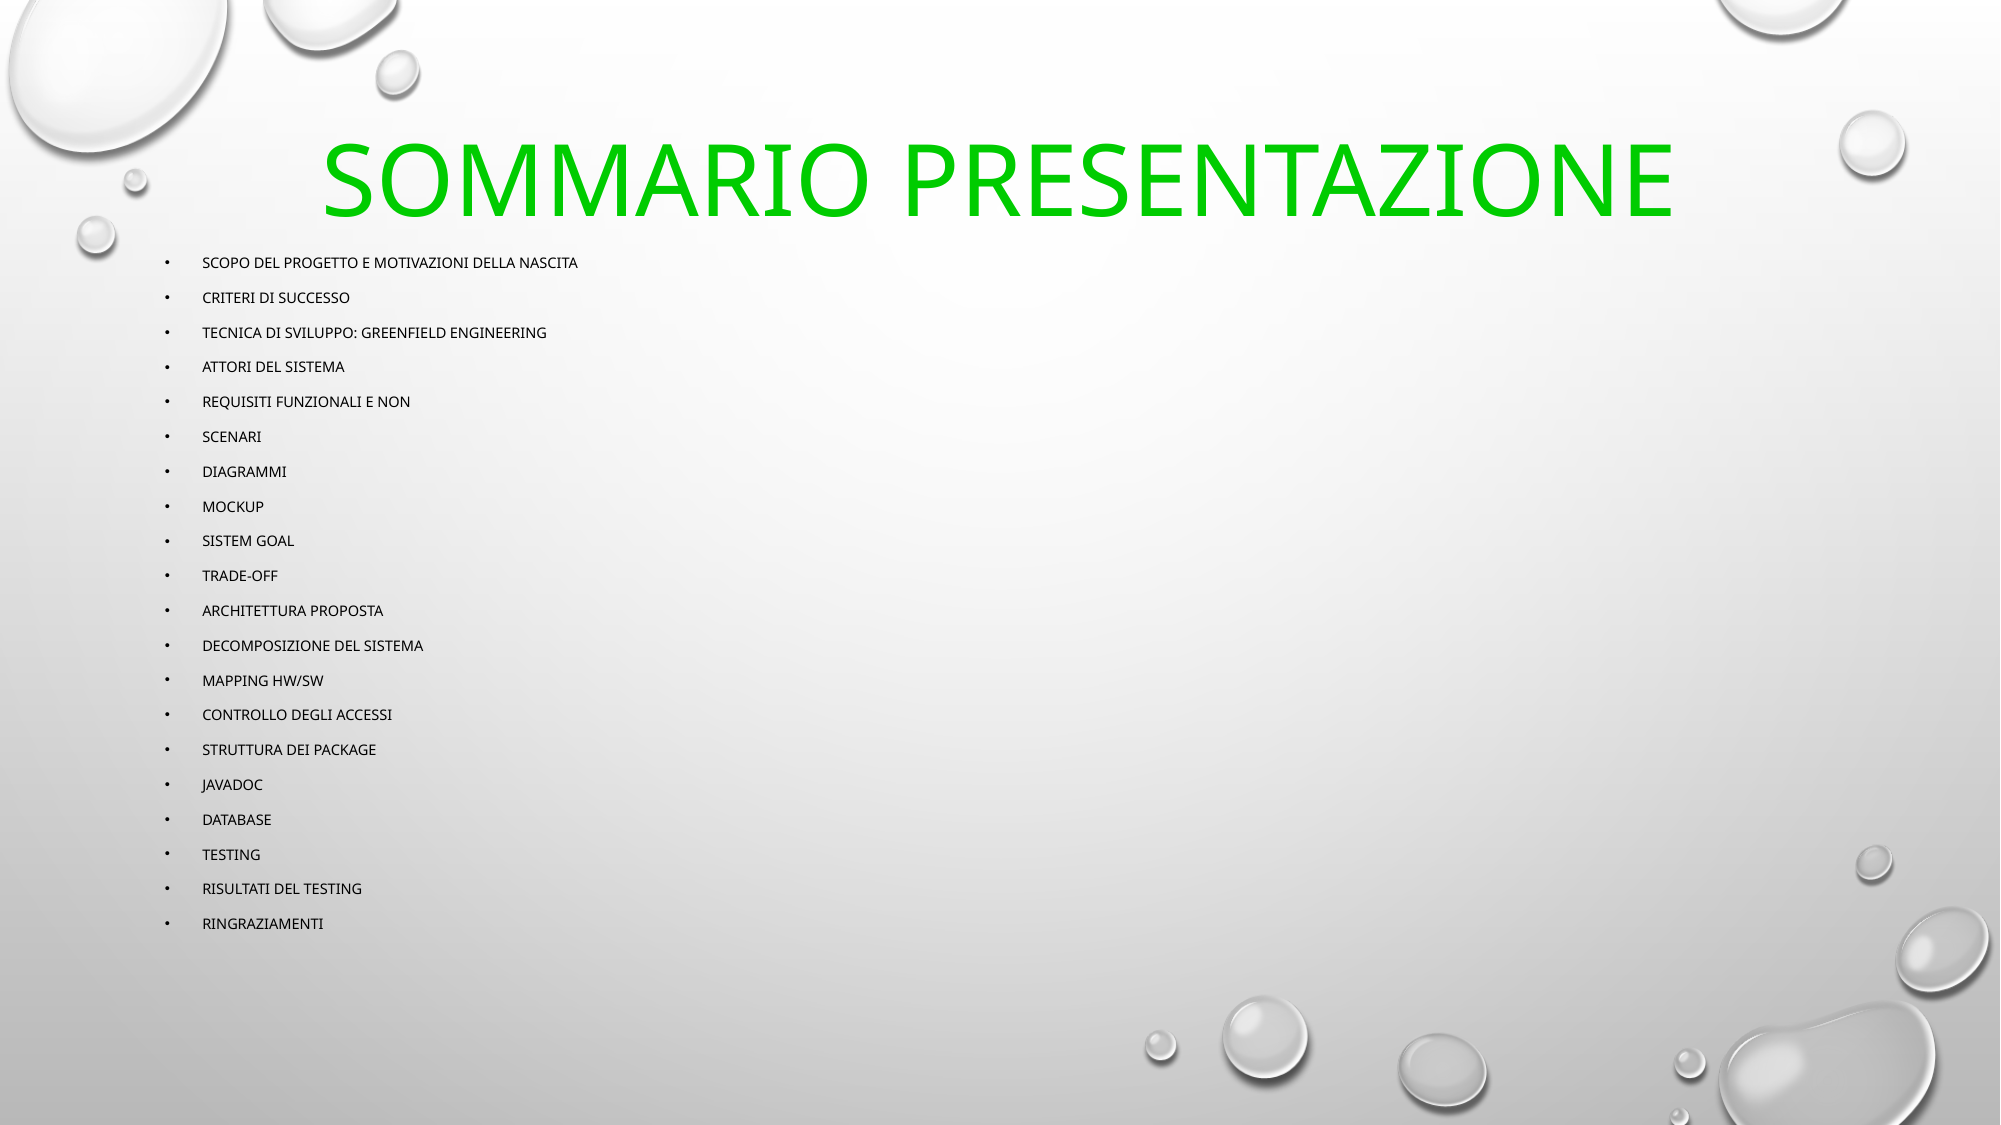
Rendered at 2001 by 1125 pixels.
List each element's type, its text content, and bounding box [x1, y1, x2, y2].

title Sommario Presentazione [149, 101, 1851, 267]
list Scopo del progetto e motivazioni della nascita Criteri di successo Tecnica di sviluppo: greenfield engineering Attori del sistema Requisiti funzionali e non Scenari Diagrammi Mockup Sistem Goal Trade-off Architettura proposta Decomposizione del sistema Mapping Hw/Sw Controllo degli accessi Struttura dei package Javadoc Database Testing Risultati del Testing Ringraziamenti [149, 249, 1850, 950]
